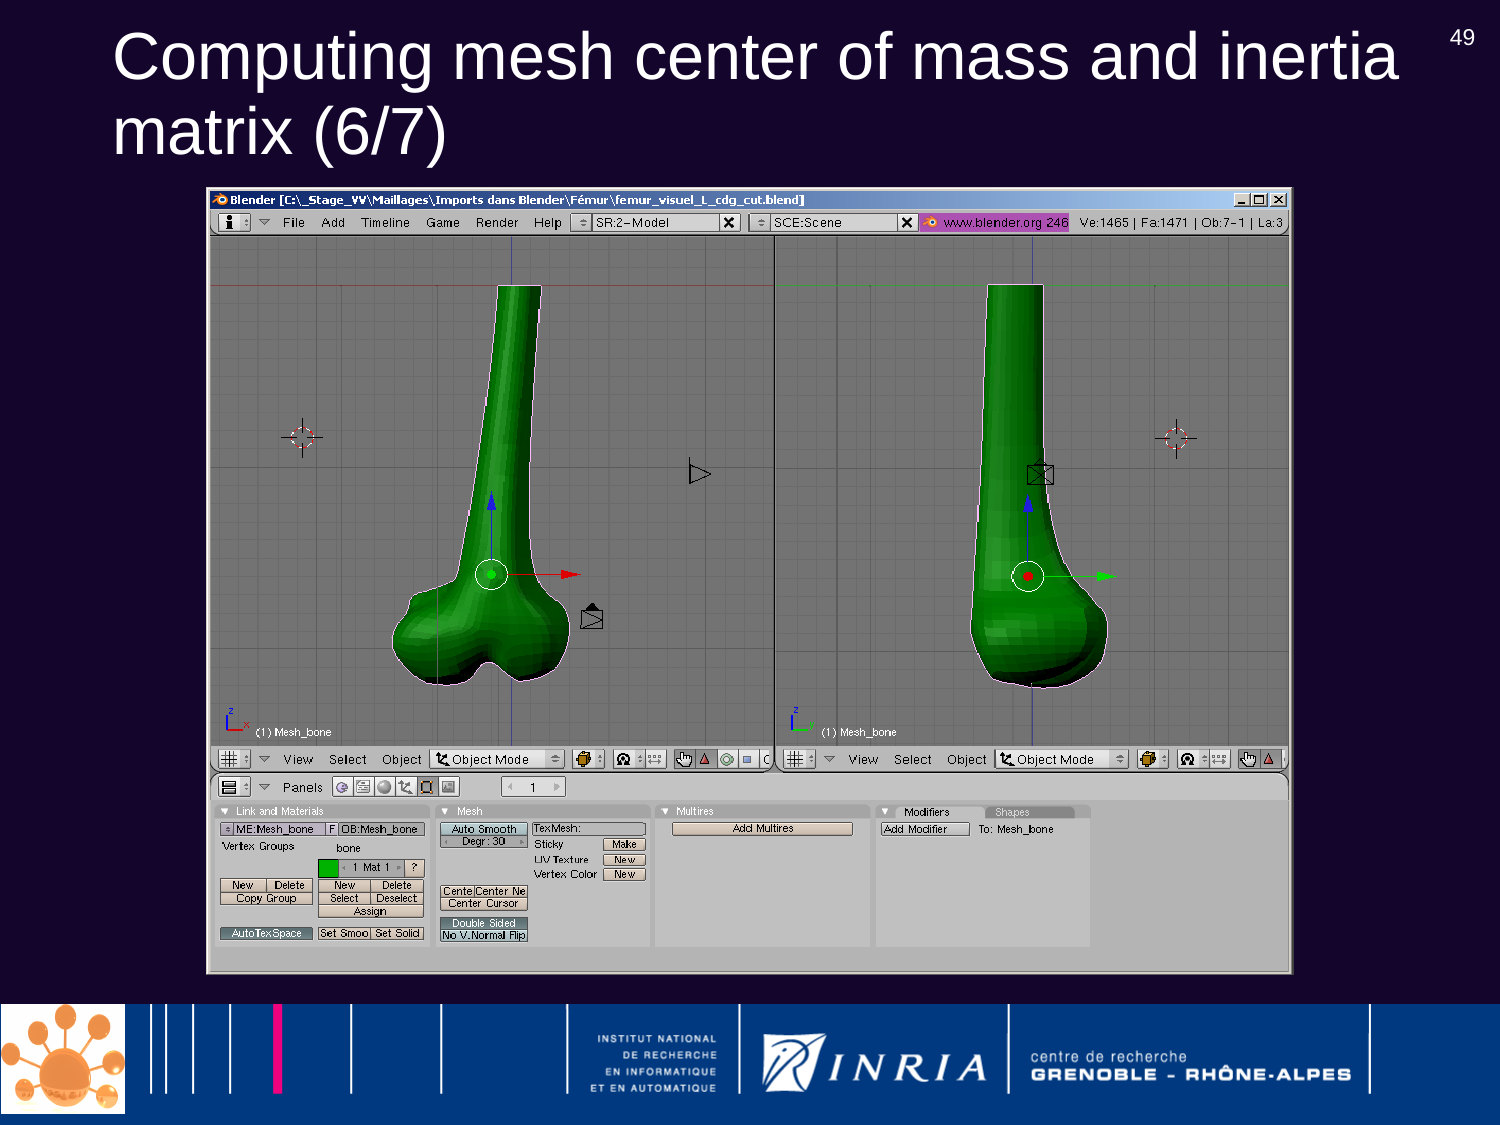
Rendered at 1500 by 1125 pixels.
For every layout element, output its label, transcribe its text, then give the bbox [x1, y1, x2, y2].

picture [206, 187, 1294, 976]
picture [0, 1004, 1500, 1125]
title Computing mesh center of mass and inertia matrix (6/7) [112, 7, 1474, 181]
